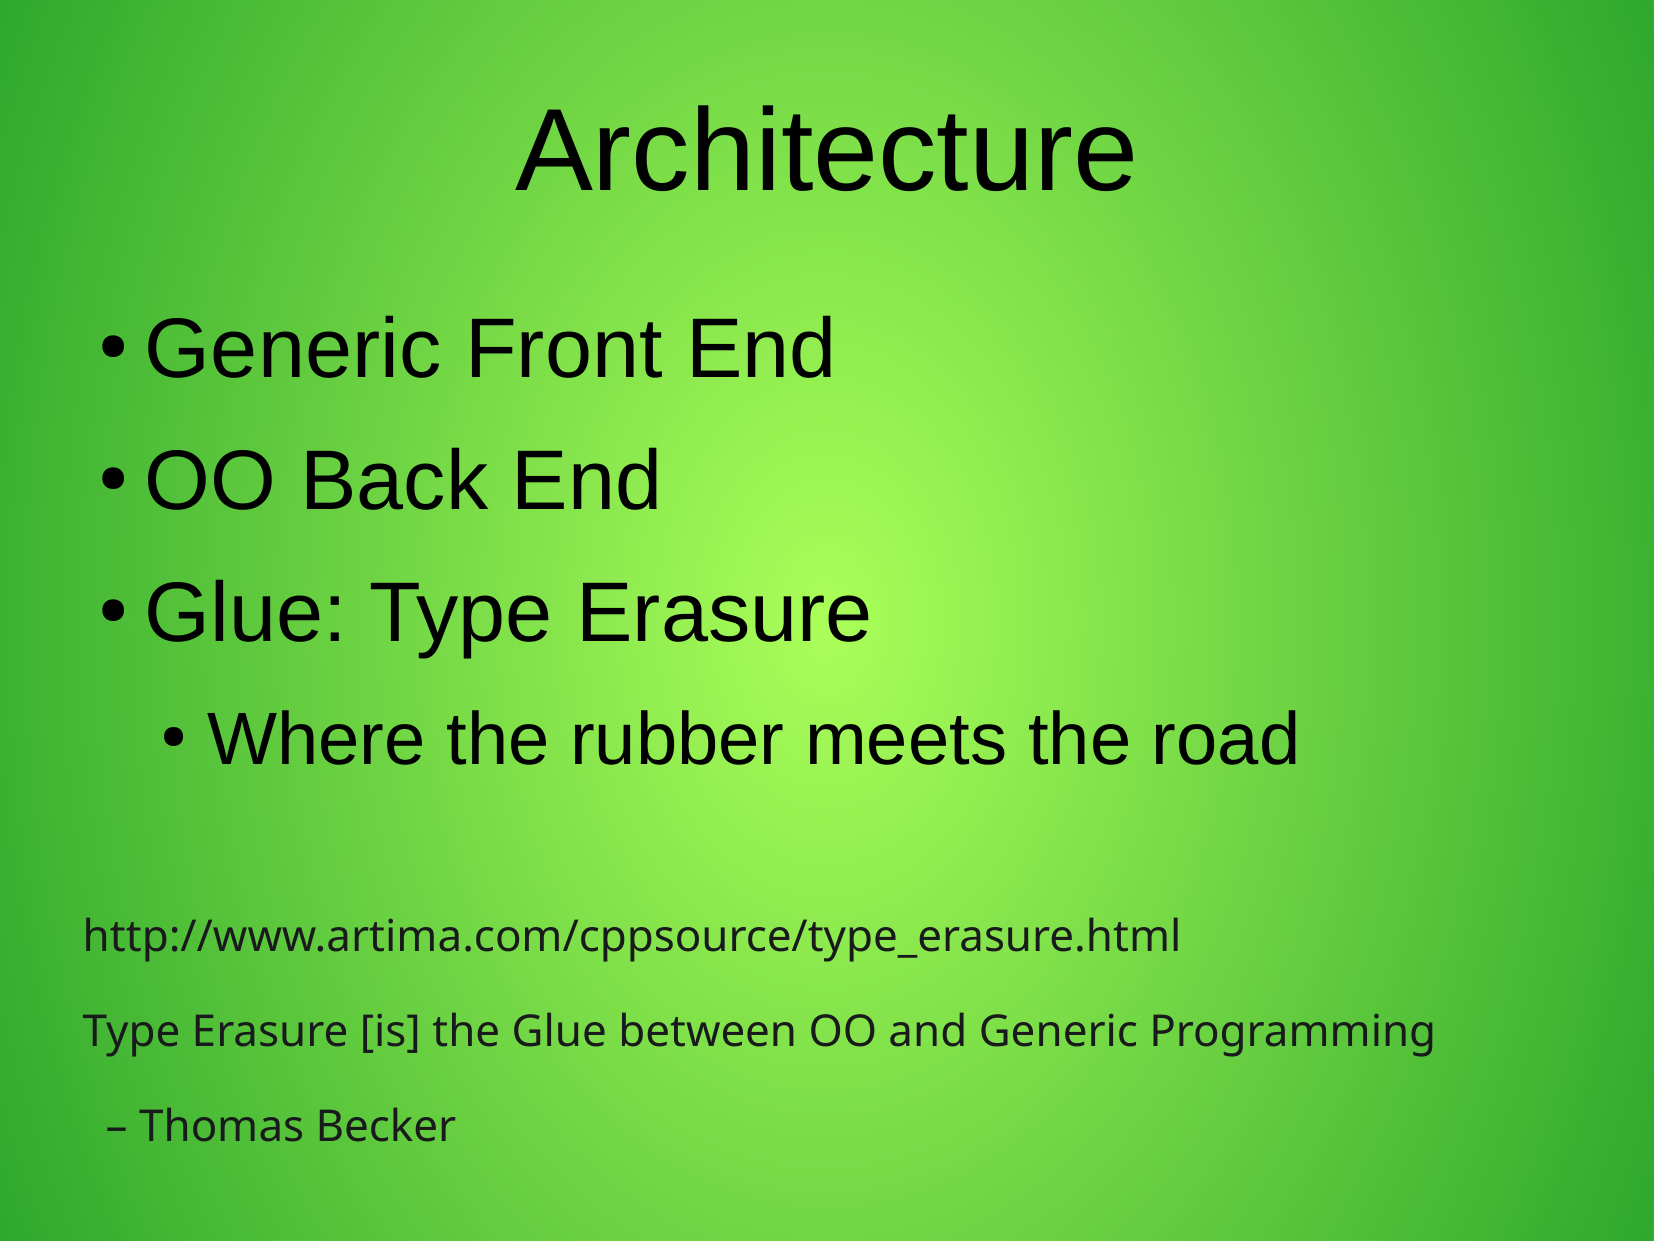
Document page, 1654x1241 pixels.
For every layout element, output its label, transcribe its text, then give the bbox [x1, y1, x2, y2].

list Generic Front End OO Back End Glue: Type Erasure Where the rubber meets the road http://www.artima.com/cppsource/type_erasure.html Type Erasure [is] the Glue between OO and Generic Programming – Thomas Becker [82, 300, 1571, 1156]
title Architecture [82, 47, 1571, 252]
